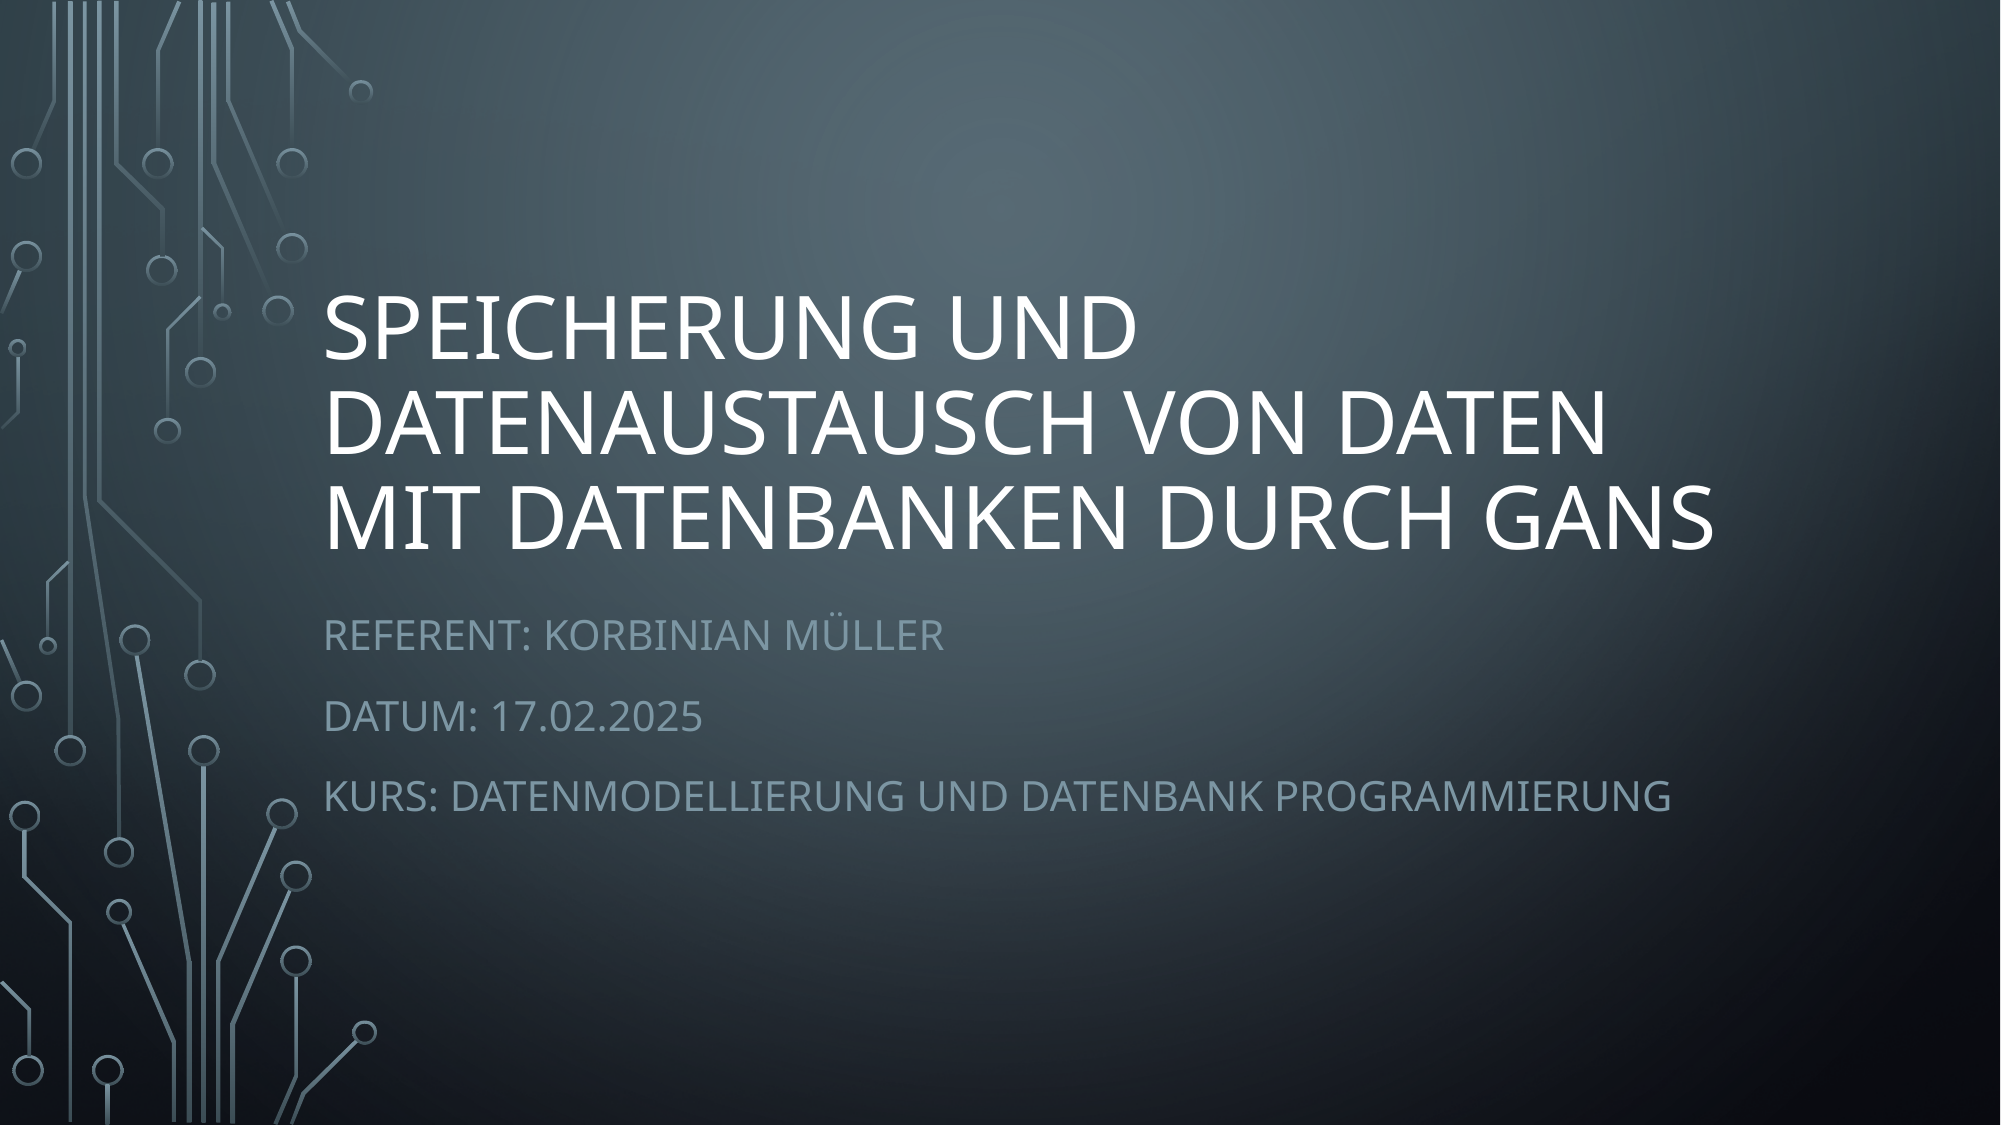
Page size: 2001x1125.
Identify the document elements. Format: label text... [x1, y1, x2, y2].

title Speicherung und Datenaustausch von Daten mit Datenbanken durch GANs [307, 184, 1750, 576]
subtitle Referent: Korbinian Müller Datum: 17.02.2025 Kurs: Datenmodellierung und Datenbank Programmierung [307, 590, 1750, 863]
